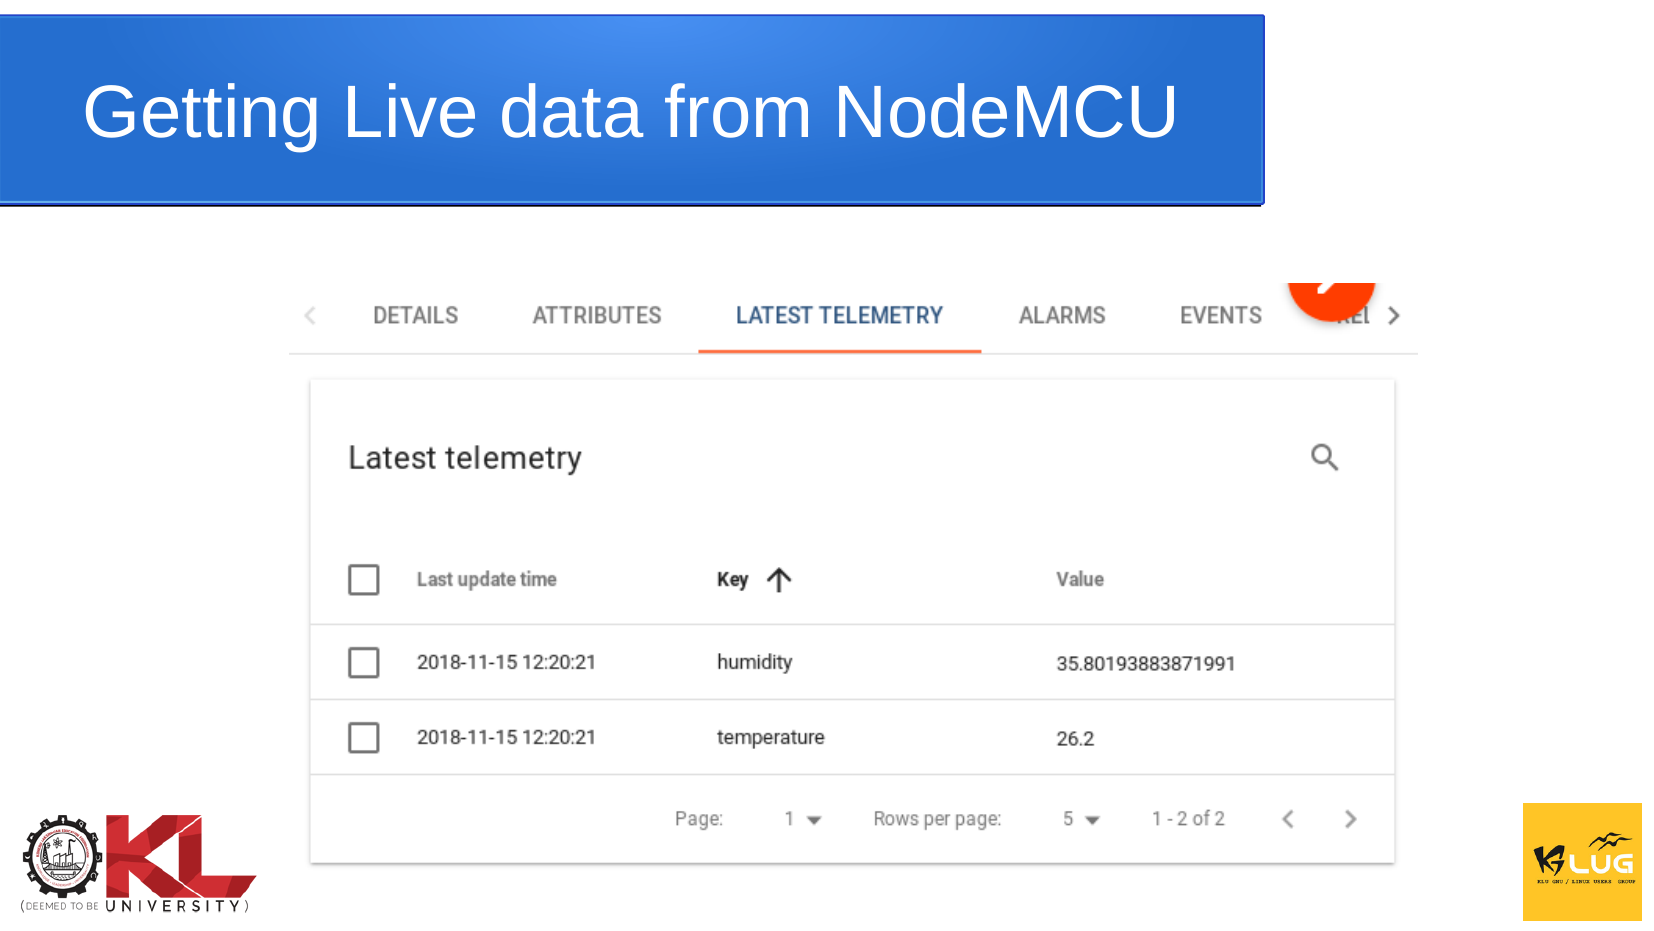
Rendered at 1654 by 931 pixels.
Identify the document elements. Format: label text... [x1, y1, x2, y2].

picture [1523, 803, 1642, 922]
title Getting Live data from NodeMCU [82, 35, 1235, 189]
picture [289, 283, 1418, 885]
picture [10, 803, 260, 922]
